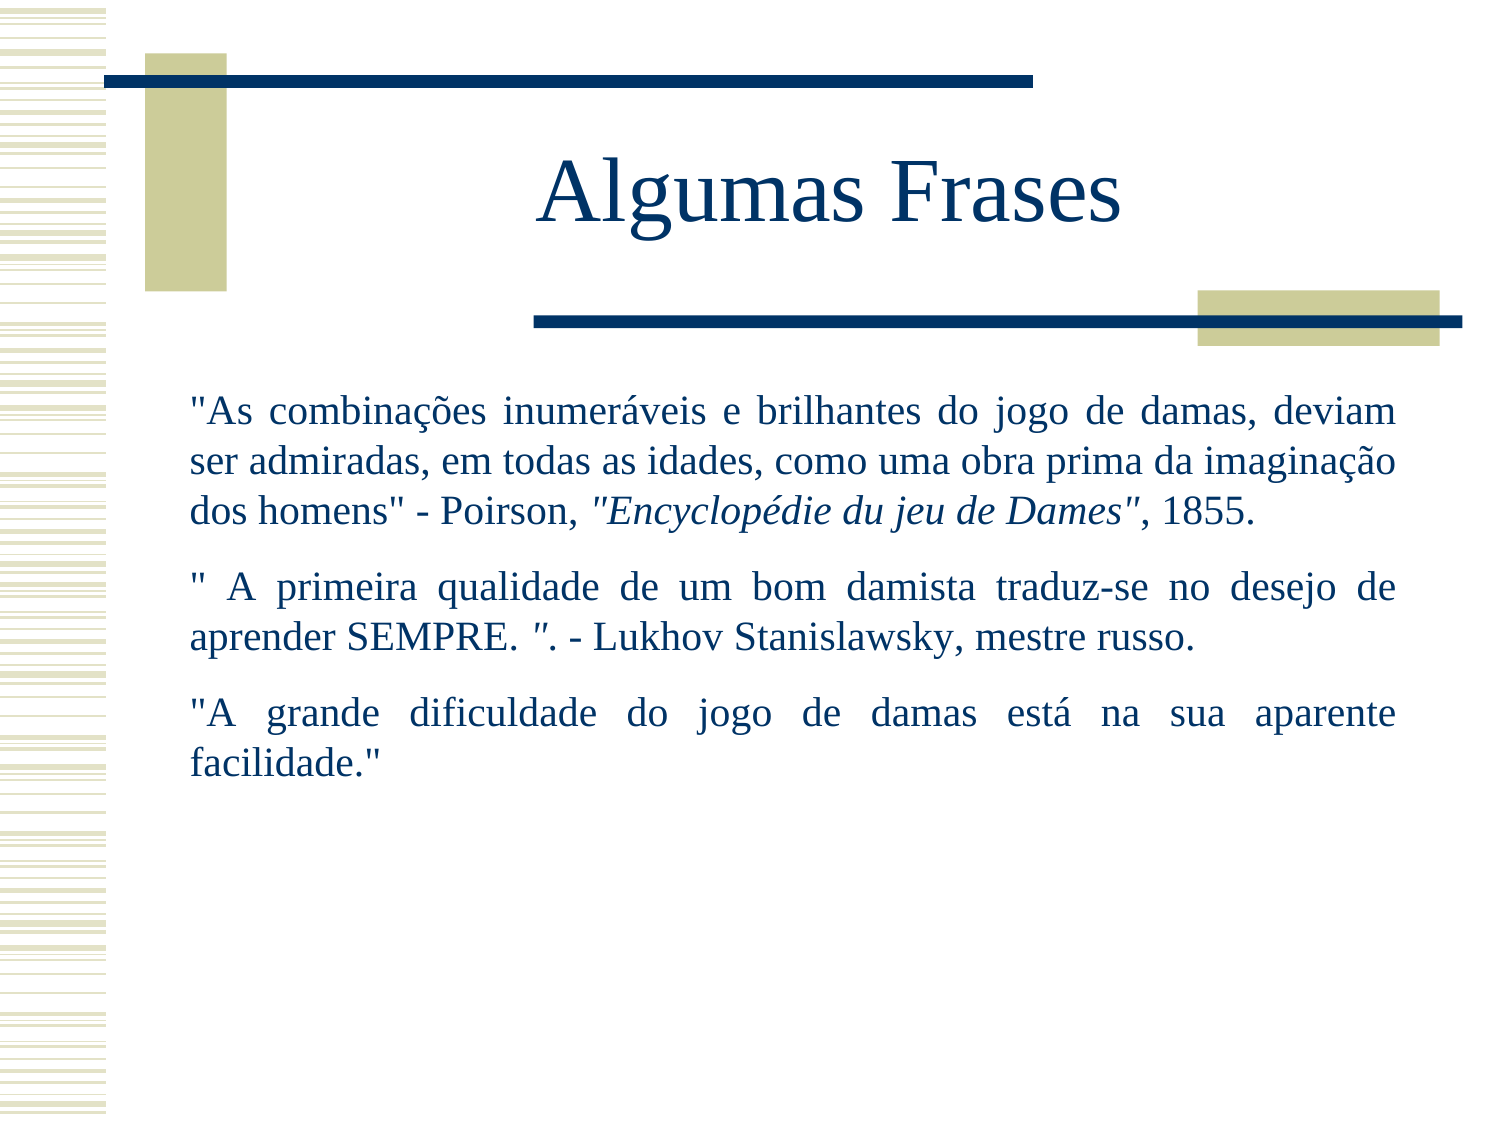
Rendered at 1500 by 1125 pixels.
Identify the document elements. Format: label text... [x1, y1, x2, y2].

text_box "As combinações inumeráveis e brilhantes do jogo de damas, deviam ser admiradas, em todas as idades, como uma obra prima da imaginação dos homens" - Poirson, "Encyclopédie du jeu de Dames", 1855. " A primeira qualidade de um bom damista traduz-se no desejo de aprender SEMPRE. ". - Lukhov Stanislawsky, mestre russo. "A grande dificuldade do jogo de damas está na sua aparente facilidade." [174, 374, 1413, 869]
title Algumas Frases [225, 99, 1436, 288]
